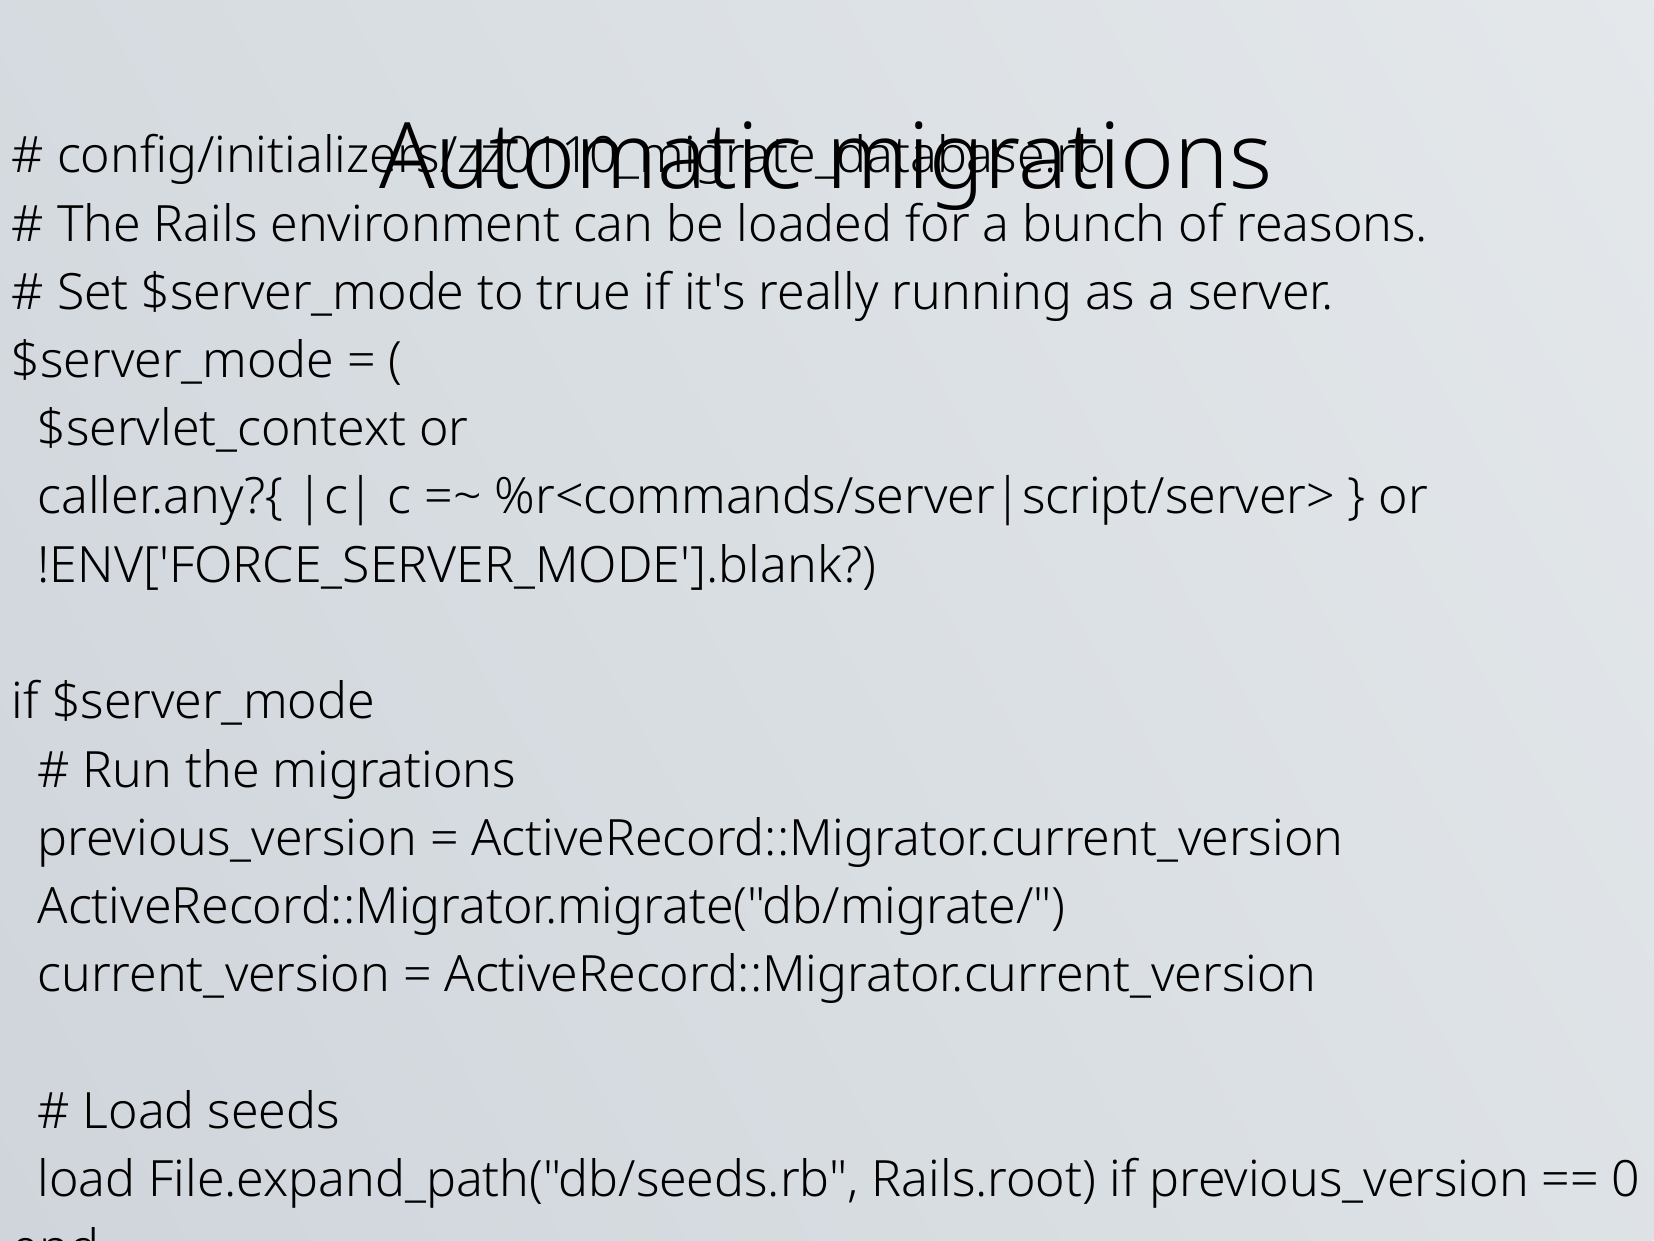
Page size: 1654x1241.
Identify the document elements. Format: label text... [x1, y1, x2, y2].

title Automatic migrations [239, 49, 1414, 215]
subtitle # config/initializers/zz0110_migrate_database.rb # The Rails environment can be loaded for a bunch of reasons. # Set $server_mode to true if it's really running as a server. $server_mode = ( $servlet_context or caller.any?{ |c| c =~ %r<commands/server|script/server> } or !ENV['FORCE_SERVER_MODE'].blank?) if $server_mode # Run the migrations previous_version = ActiveRecord::Migrator.current_version ActiveRecord::Migrator.migrate("db/migrate/") current_version = ActiveRecord::Migrator.current_version # Load seeds load File.expand_path("db/seeds.rb", Rails.root) if previous_version == 0 end [104, 215, 1549, 1184]
